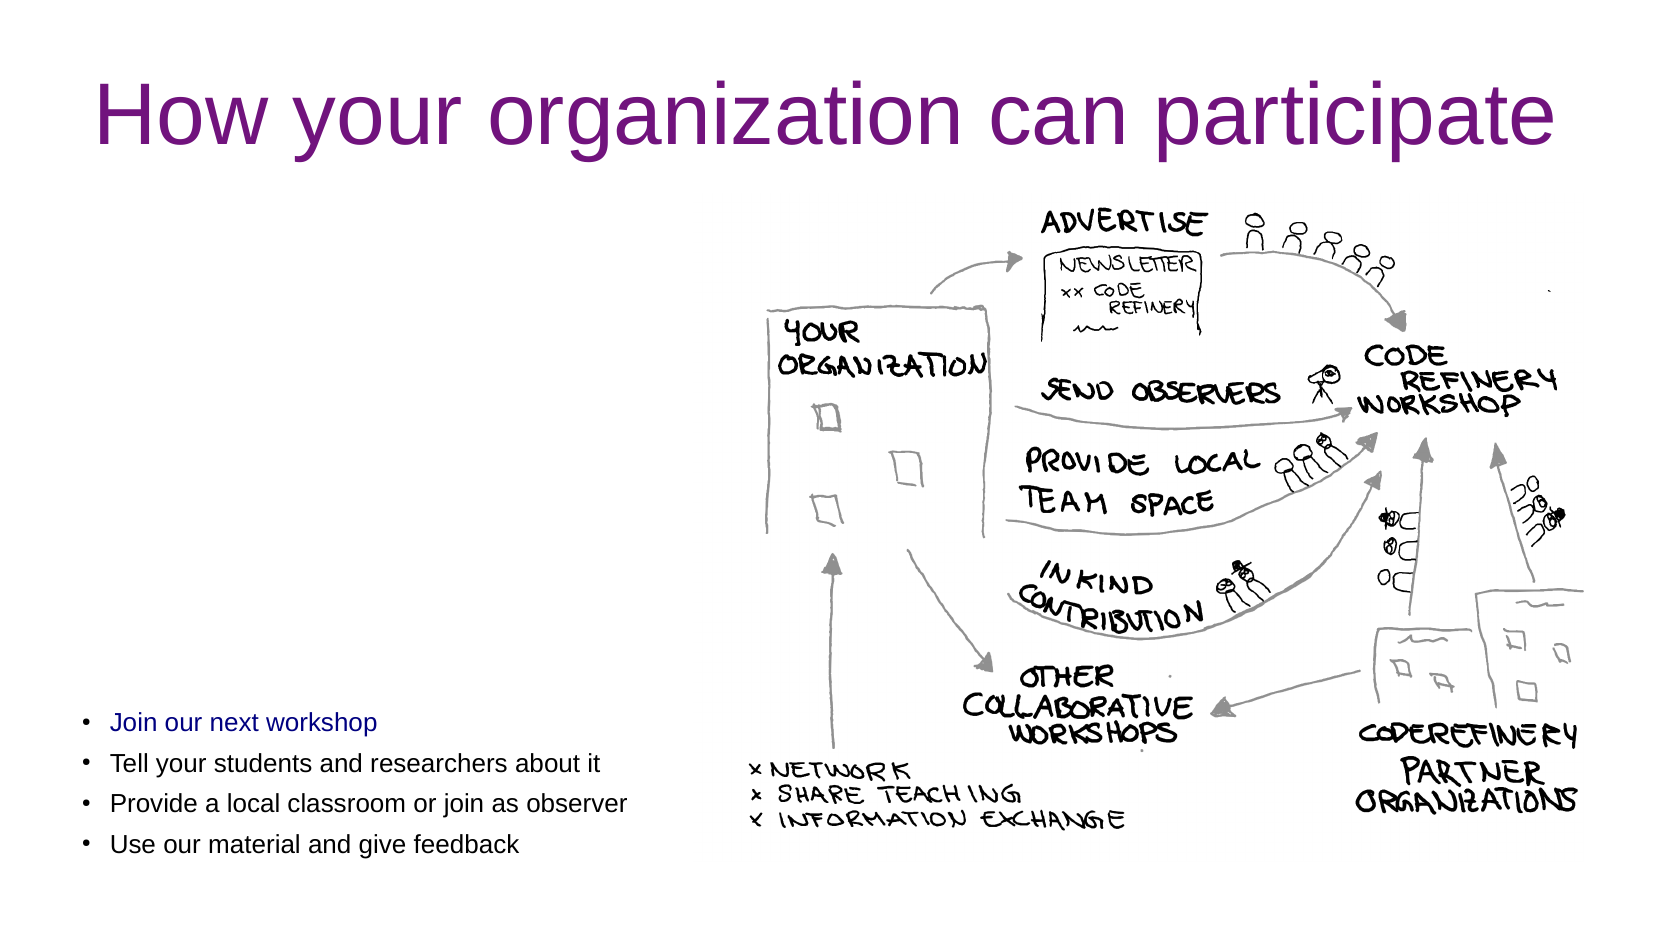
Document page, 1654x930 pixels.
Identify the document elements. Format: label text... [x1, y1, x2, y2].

title How your organization can participate [82, 37, 1571, 193]
list Join our next workshop Tell your students and researchers about it Provide a local classroom or join as observer Use our material and give feedback [74, 667, 675, 863]
picture [693, 193, 1584, 862]
